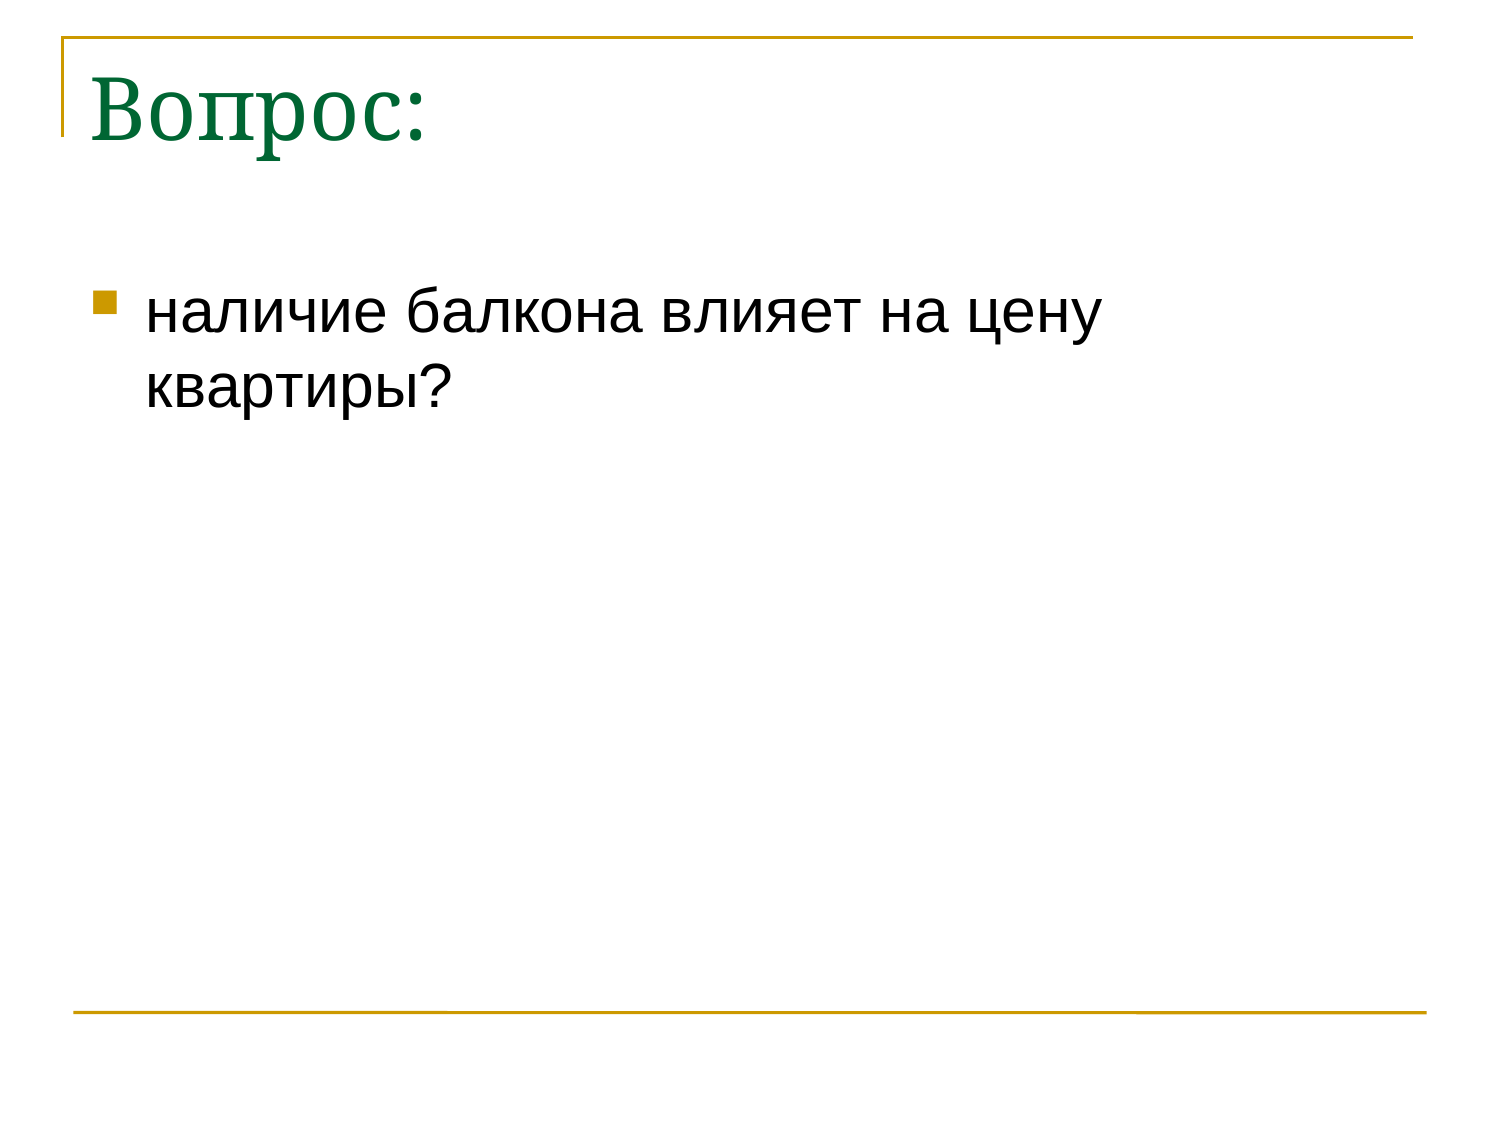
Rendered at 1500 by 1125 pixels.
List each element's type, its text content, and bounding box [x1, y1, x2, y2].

list наличие балкона влияет на цену квартиры? [75, 262, 1426, 1006]
title Вопрос: [75, 45, 1426, 233]
